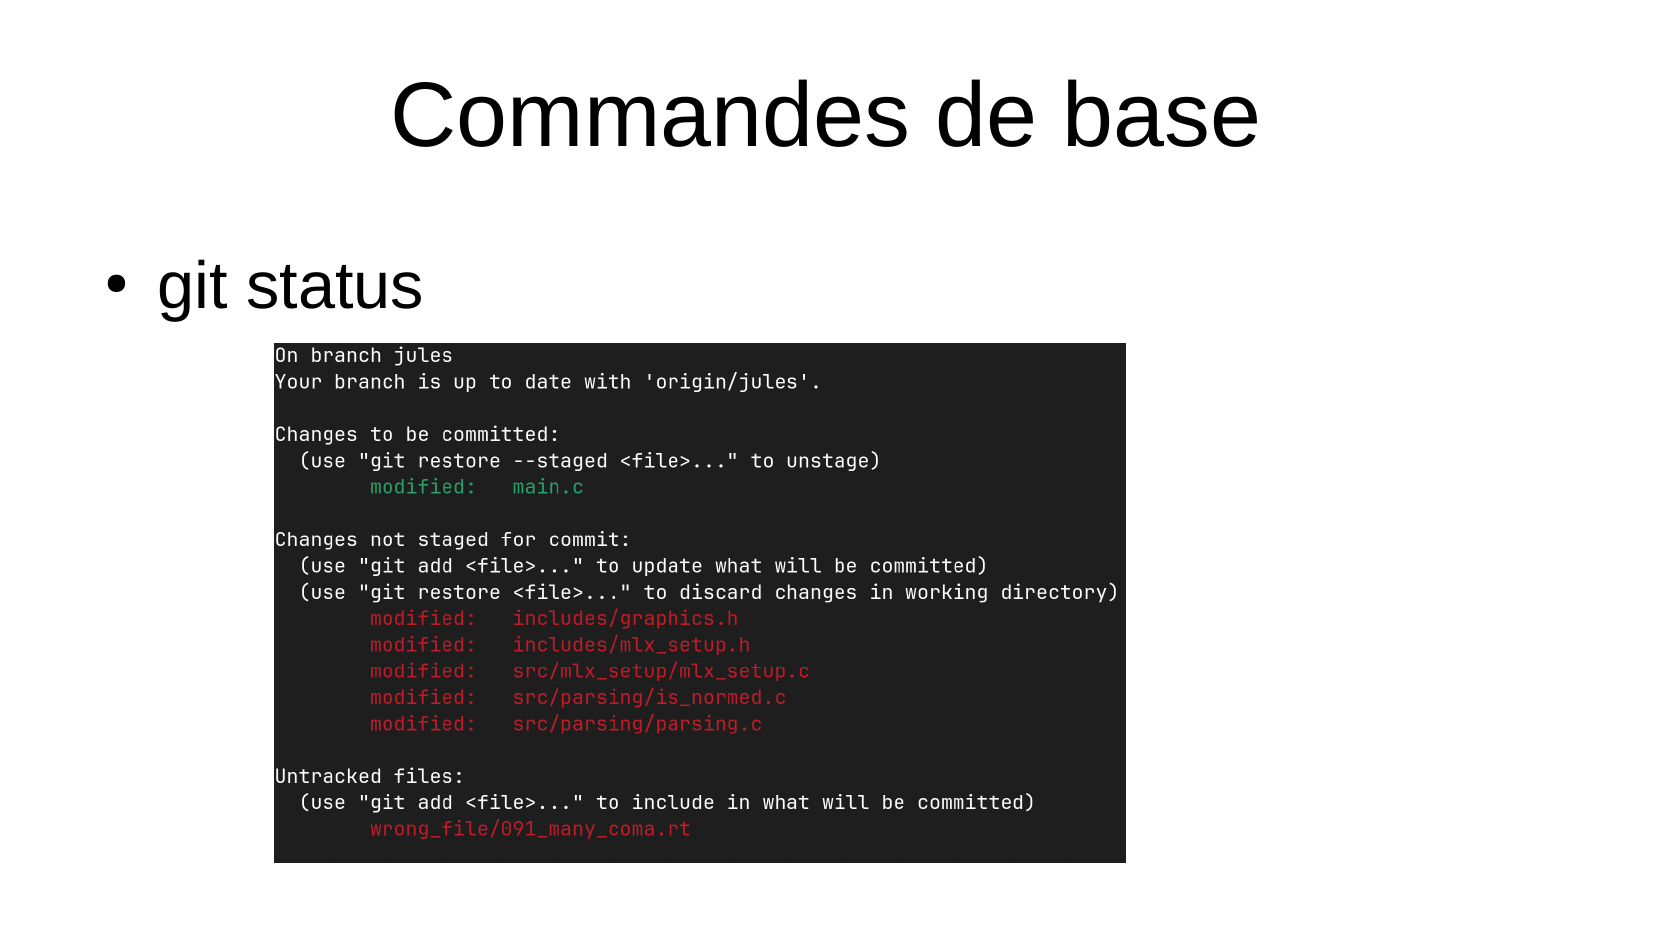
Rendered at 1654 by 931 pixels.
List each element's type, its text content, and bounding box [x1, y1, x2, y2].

title Commandes de base [82, 37, 1571, 193]
list git status [86, 248, 1576, 788]
picture [274, 343, 1126, 863]
